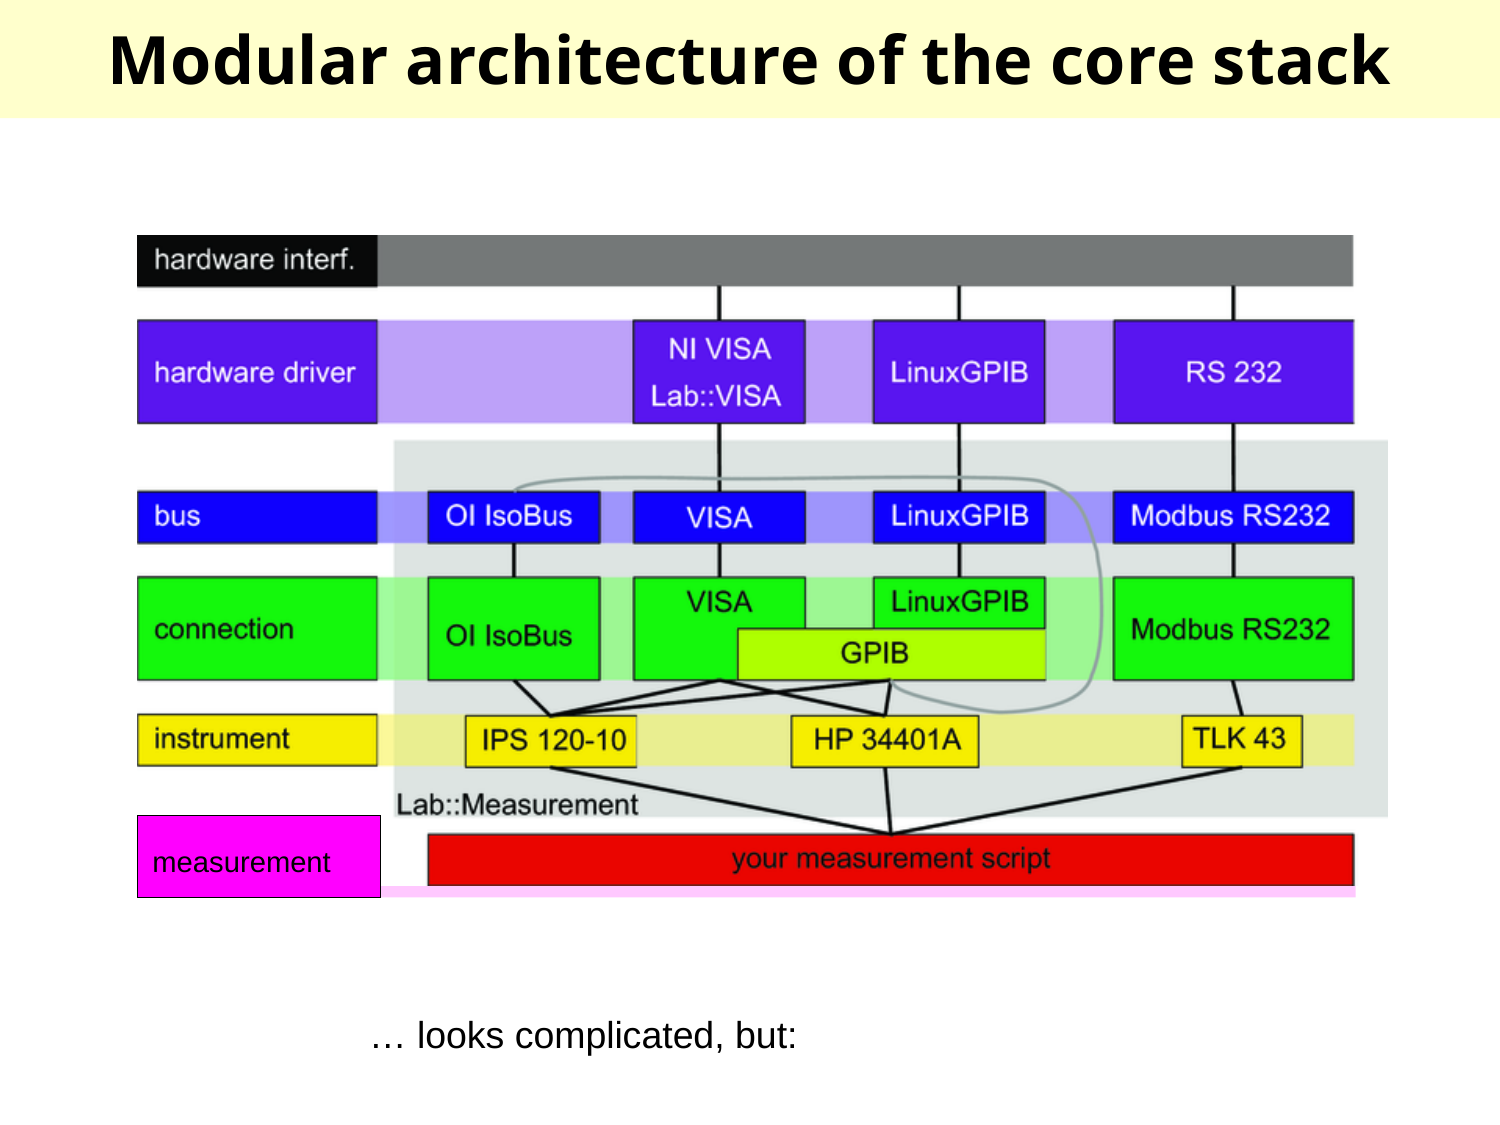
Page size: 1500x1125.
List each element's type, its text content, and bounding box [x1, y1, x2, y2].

text_box [137, 815, 1356, 898]
picture [137, 235, 1388, 886]
text_box measurement [137, 836, 347, 886]
text_box … looks complicated, but: [354, 1003, 813, 1064]
title Modular architecture of the core stack [0, 0, 1500, 119]
